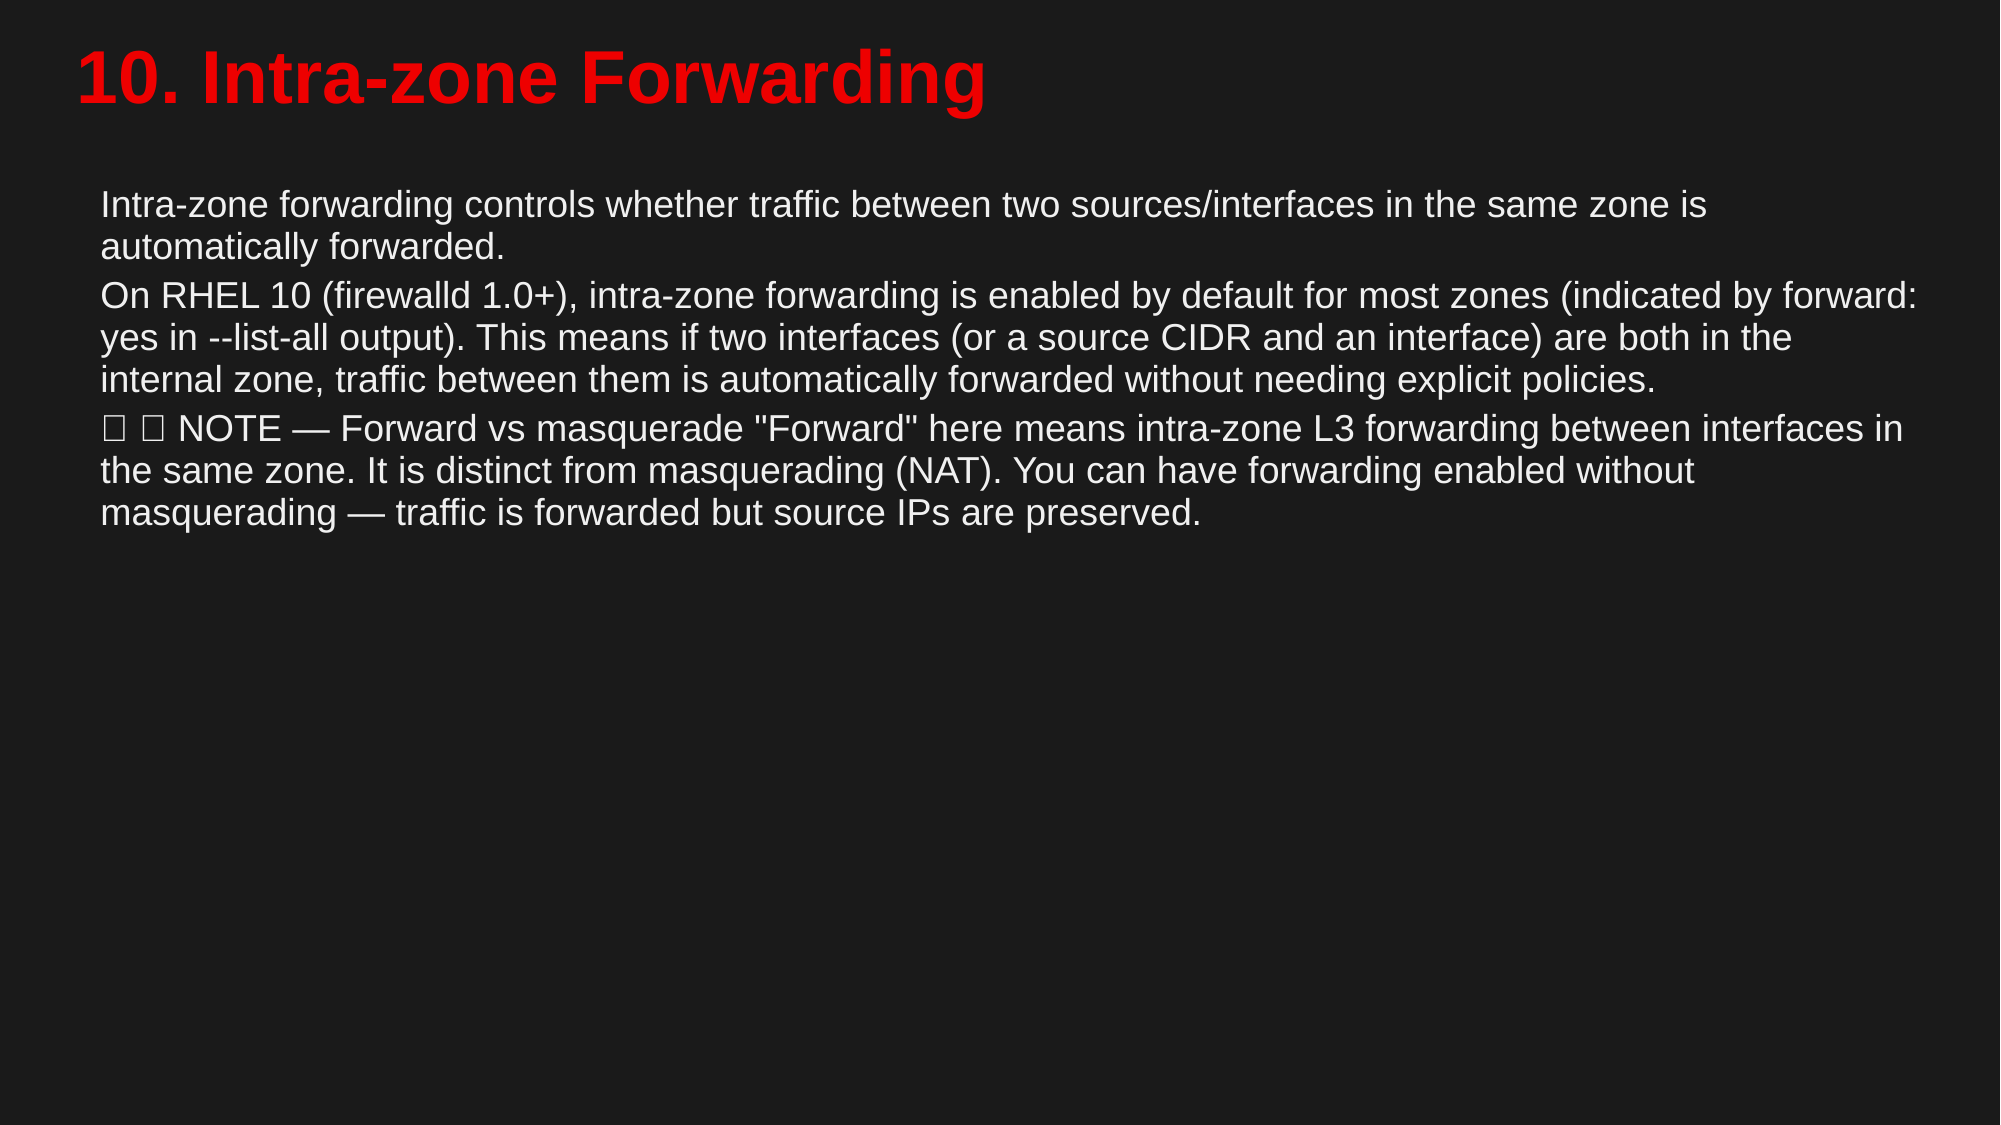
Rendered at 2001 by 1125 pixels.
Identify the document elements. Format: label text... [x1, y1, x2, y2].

text_box Intra-zone forwarding controls whether traffic between two sources/interfaces in the same zone is automatically forwarded. On RHEL 10 (firewalld 1.0+), intra-zone forwarding is enabled by default for most zones (indicated by forward: yes in --list-all output). This means if two interfaces (or a source CIDR and an interface) are both in the internal zone, traffic between them is automatically forwarded without needing explicit policies. 💡 📝 NOTE — Forward vs masquerade "Forward" here means intra-zone L3 forwarding between interfaces in the same zone. It is distinct from masquerading (NAT). You can have forwarding enabled without masquerading — traffic is forwarded but source IPs are preserved. [59, 171, 1942, 1087]
text_box 10. Intra-zone Forwarding [59, 23, 1942, 154]
